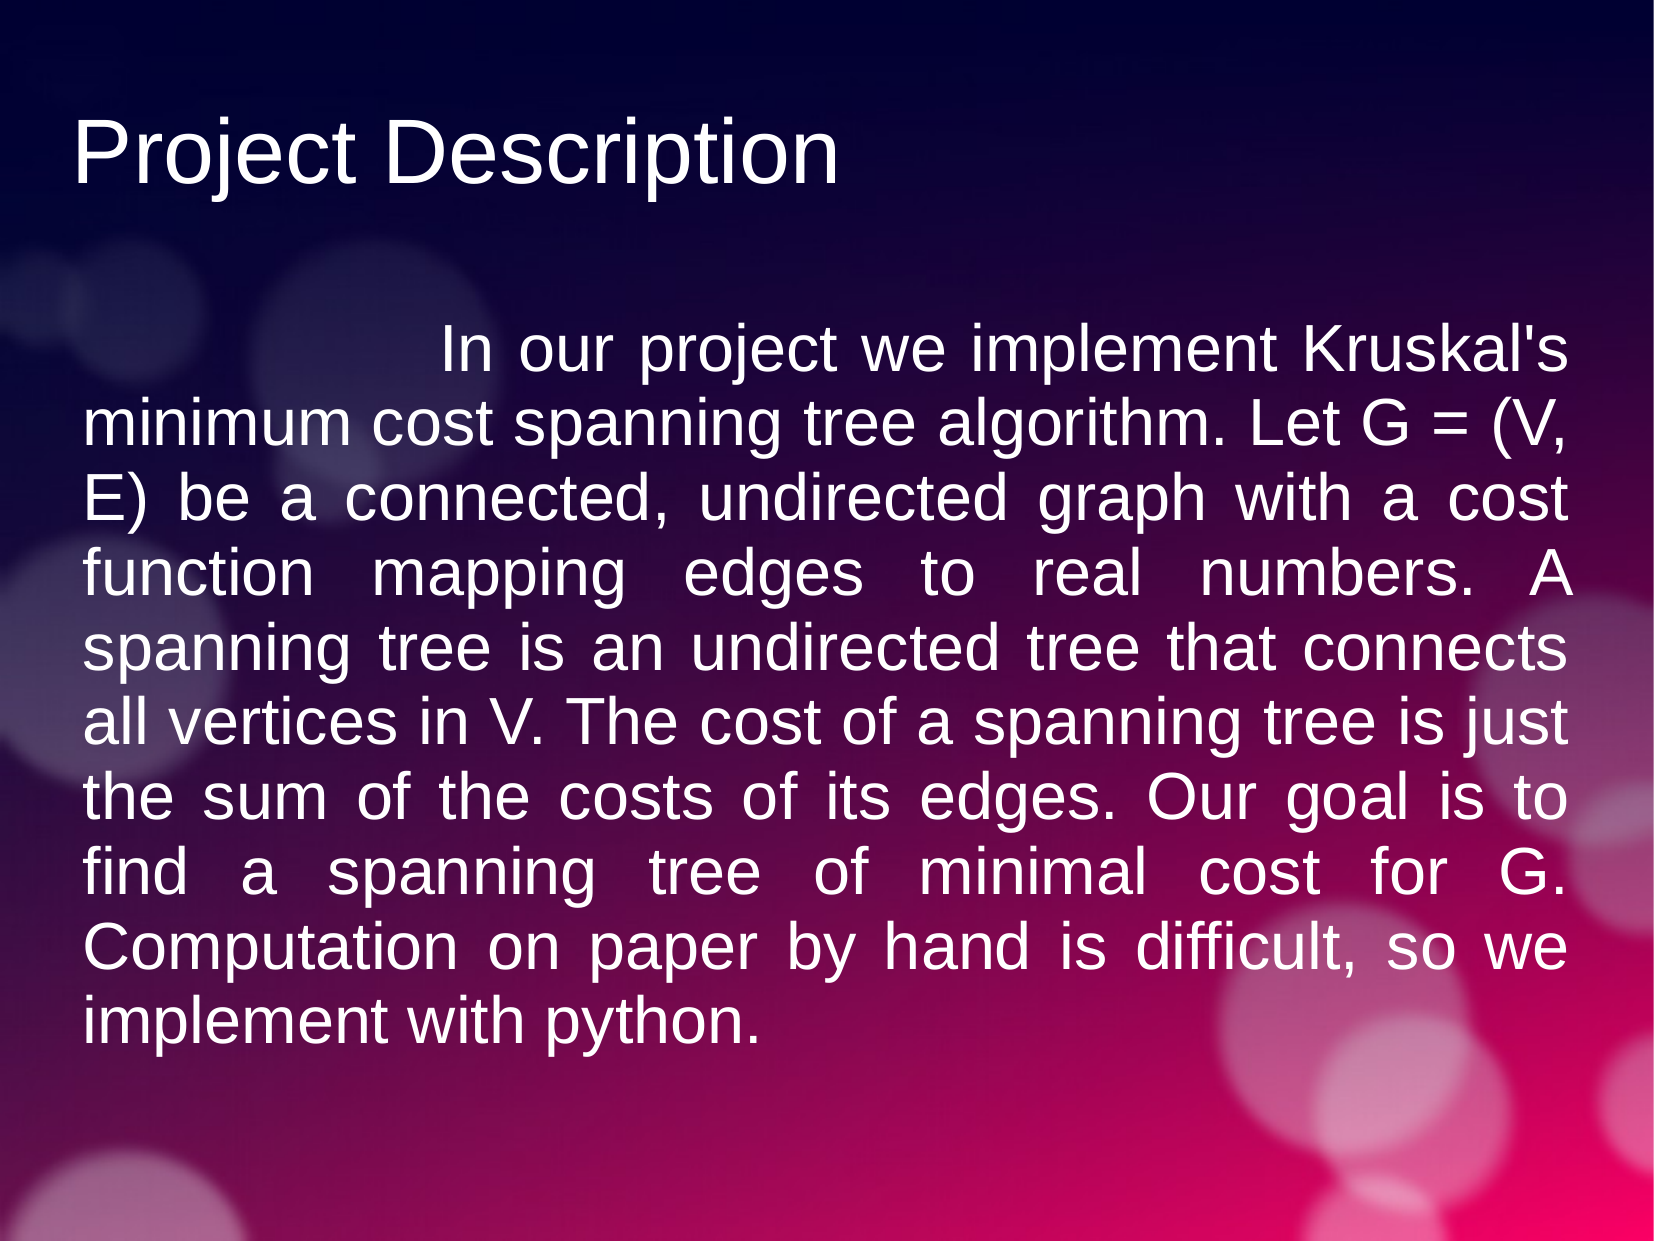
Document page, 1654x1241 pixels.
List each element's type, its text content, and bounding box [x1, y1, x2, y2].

list In our project we implement Kruskal's minimum cost spanning tree algorithm. Let G = (V, E) be a connected, undirected graph with a cost function mapping edges to real numbers. A spanning tree is an undirected tree that connects all vertices in V. The cost of a spanning tree is just the sum of the costs of its edges. Our goal is to find a spanning tree of minimal cost for G. Computation on paper by hand is difficult, so we implement with python. [82, 310, 1571, 1066]
title Project Description [71, 47, 1561, 256]
picture [0, 0, 1654, 1241]
